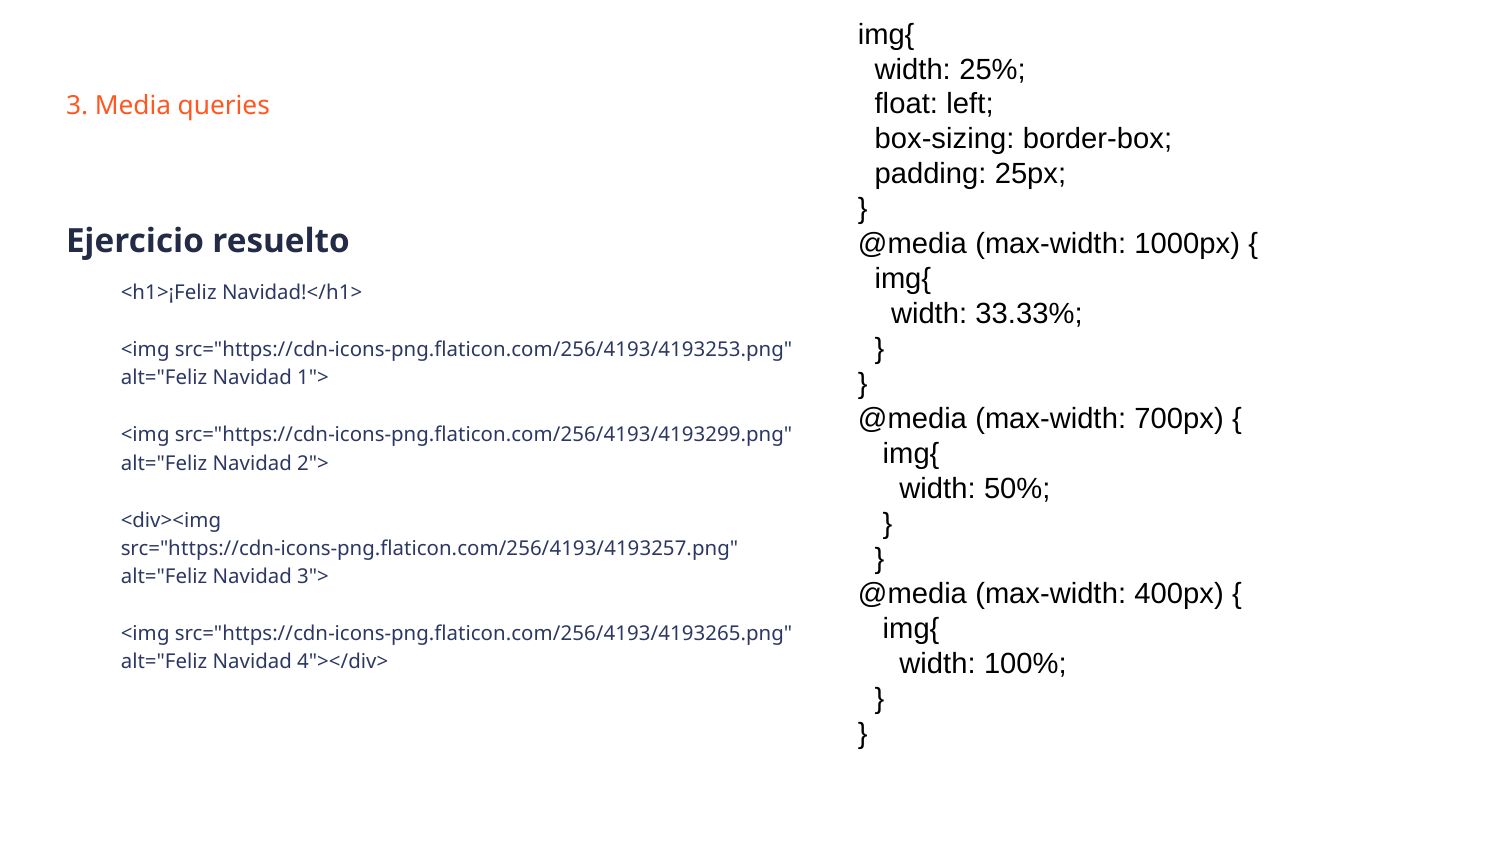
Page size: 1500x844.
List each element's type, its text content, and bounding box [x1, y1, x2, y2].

list Ejercicio resuelto <h1>¡Feliz Navidad!</h1> <img src="https://cdn-icons-png.flaticon.com/256/4193/4193253.png" alt="Feliz Navidad 1"> <img src="https://cdn-icons-png.flaticon.com/256/4193/4193299.png" alt="Feliz Navidad 2"> <div><img src="https://cdn-icons-png.flaticon.com/256/4193/4193257.png" alt="Feliz Navidad 3"> <img src="https://cdn-icons-png.flaticon.com/256/4193/4193265.png" alt="Feliz Navidad 4"></div> [51, 189, 827, 750]
title 3. Media queries [51, 72, 843, 167]
text_box img{ width: 25%; float: left; box-sizing: border-box; padding: 25px; } @media (max-width: 1000px) { img{ width: 33.33%; } } @media (max-width: 700px) { img{ width: 50%; } } @media (max-width: 400px) { img{ width: 100%; } } [843, 0, 1500, 765]
